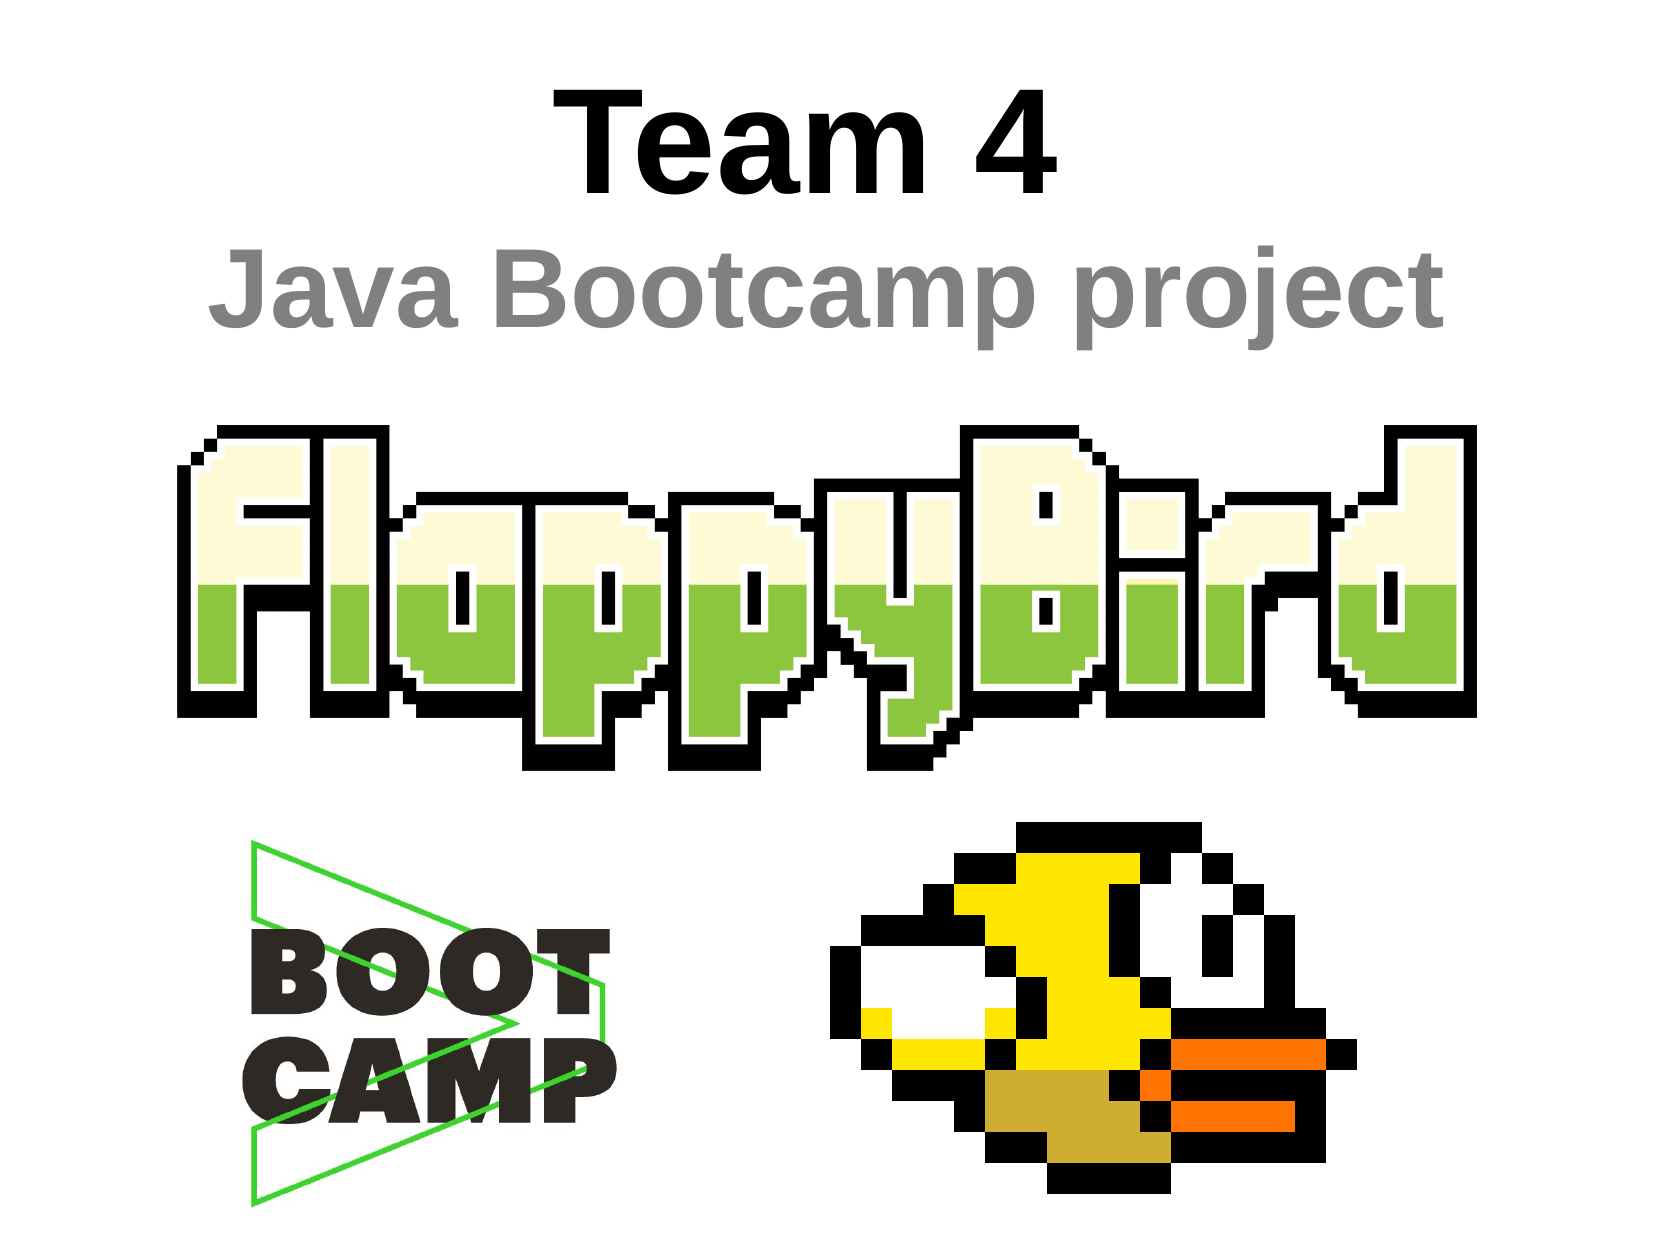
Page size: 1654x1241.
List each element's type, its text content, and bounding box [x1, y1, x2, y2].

picture [210, 821, 661, 1226]
picture [177, 425, 1653, 1241]
title Team 4 Java Bootcamp project [82, 49, 1571, 290]
subtitle [82, 290, 1571, 1010]
